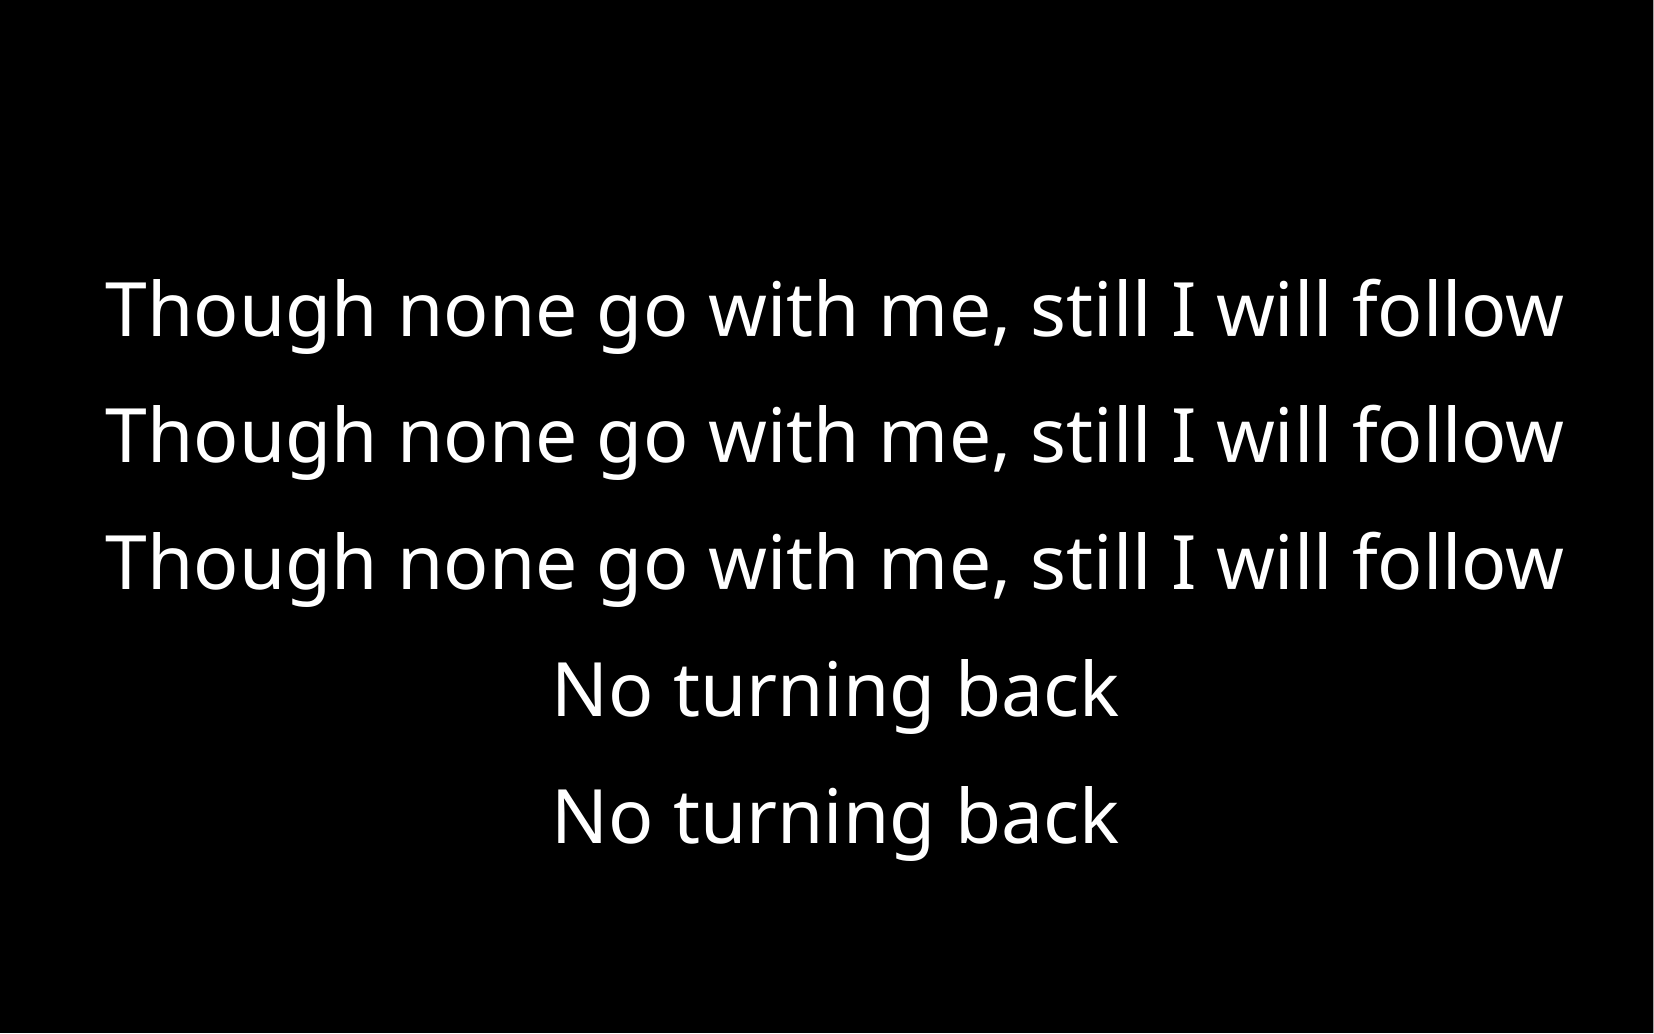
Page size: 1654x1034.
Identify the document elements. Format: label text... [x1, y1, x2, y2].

list Though none go with me, still I will follow Though none go with me, still I will follow Though none go with me, still I will follow No turning back No turning back [0, 255, 1654, 1024]
